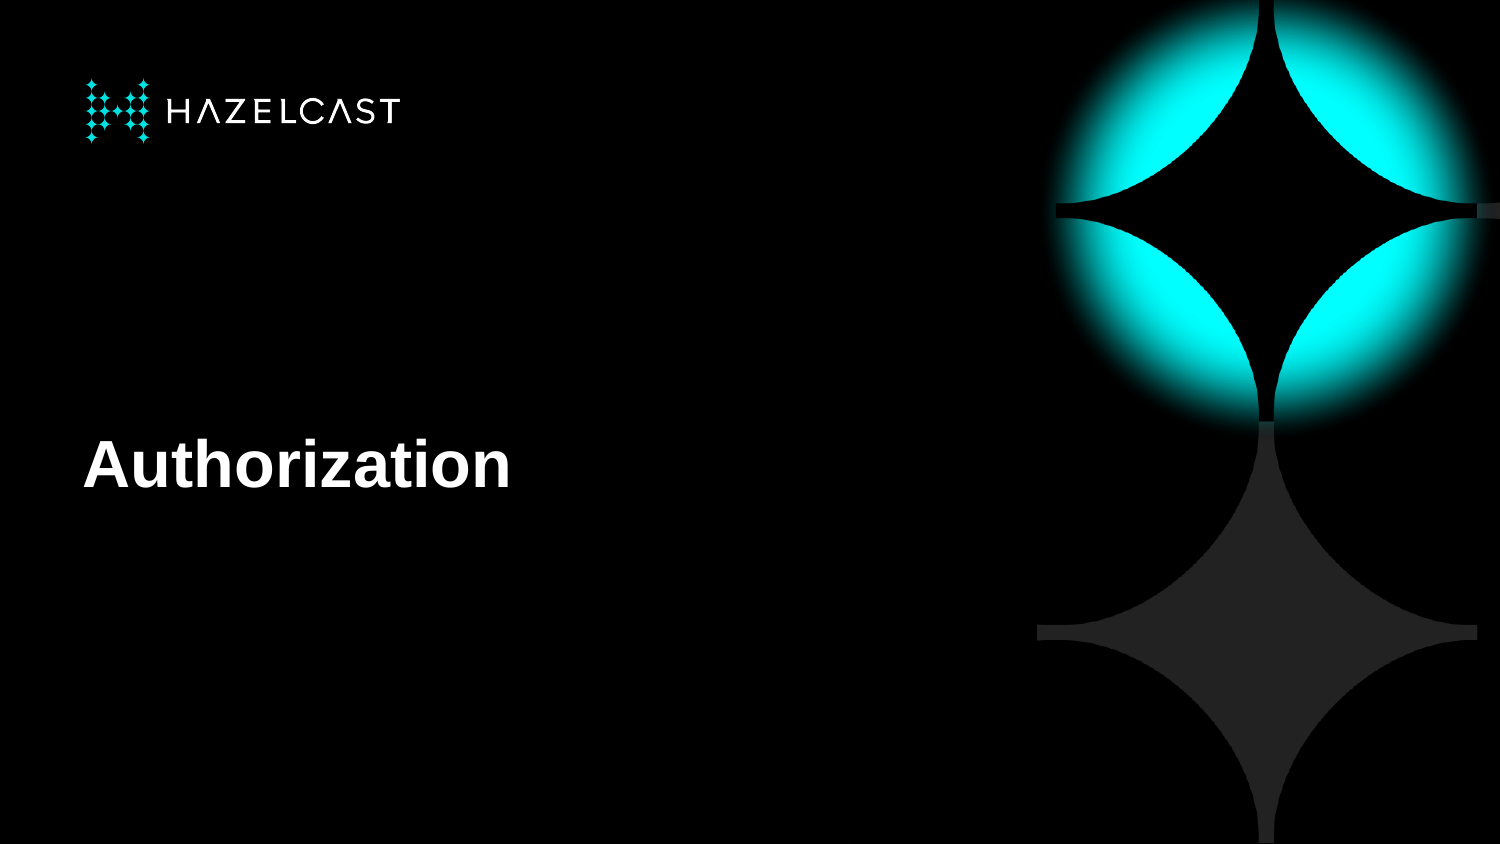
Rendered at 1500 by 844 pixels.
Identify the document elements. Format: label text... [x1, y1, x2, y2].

picture [85, 78, 400, 144]
title Authorization [82, 354, 922, 578]
